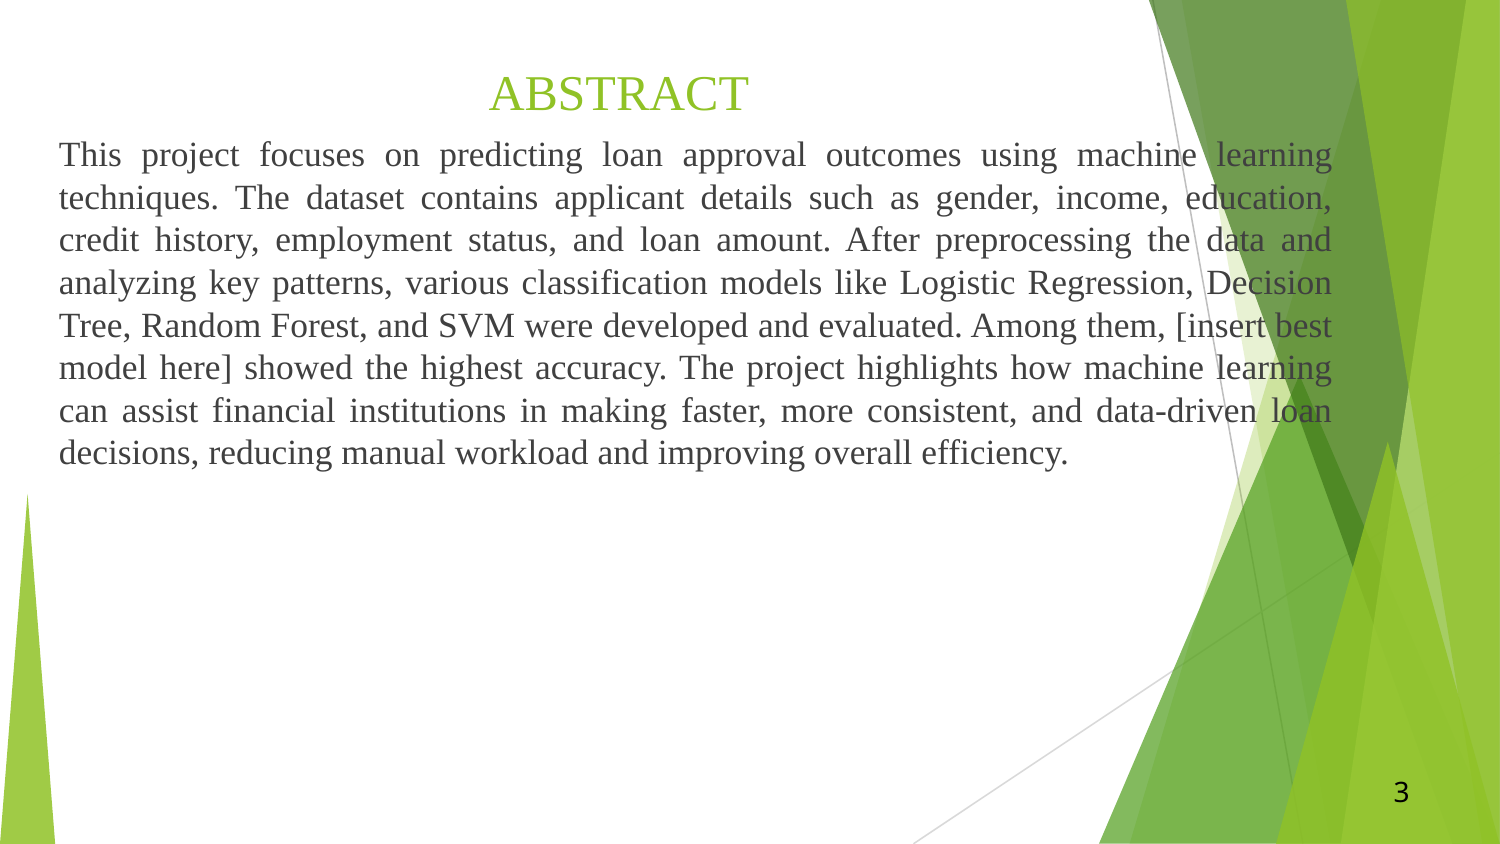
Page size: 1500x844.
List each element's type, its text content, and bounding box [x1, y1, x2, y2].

title ABSTRACT [116, 52, 1122, 123]
list This project focuses on predicting loan approval outcomes using machine learning techniques. The dataset contains applicant details such as gender, income, education, credit history, employment status, and loan amount. After preprocessing the data and analyzing key patterns, various classification models like Logistic Regression, Decision Tree, Random Forest, and SVM were developed and evaluated. Among them, [insert best model here] showed the highest accuracy. The project highlights how machine learning can assist financial institutions in making faster, more consistent, and data-driven loan decisions, reducing manual workload and improving overall efficiency. [44, 123, 1348, 780]
text_box [1378, 766, 1469, 832]
